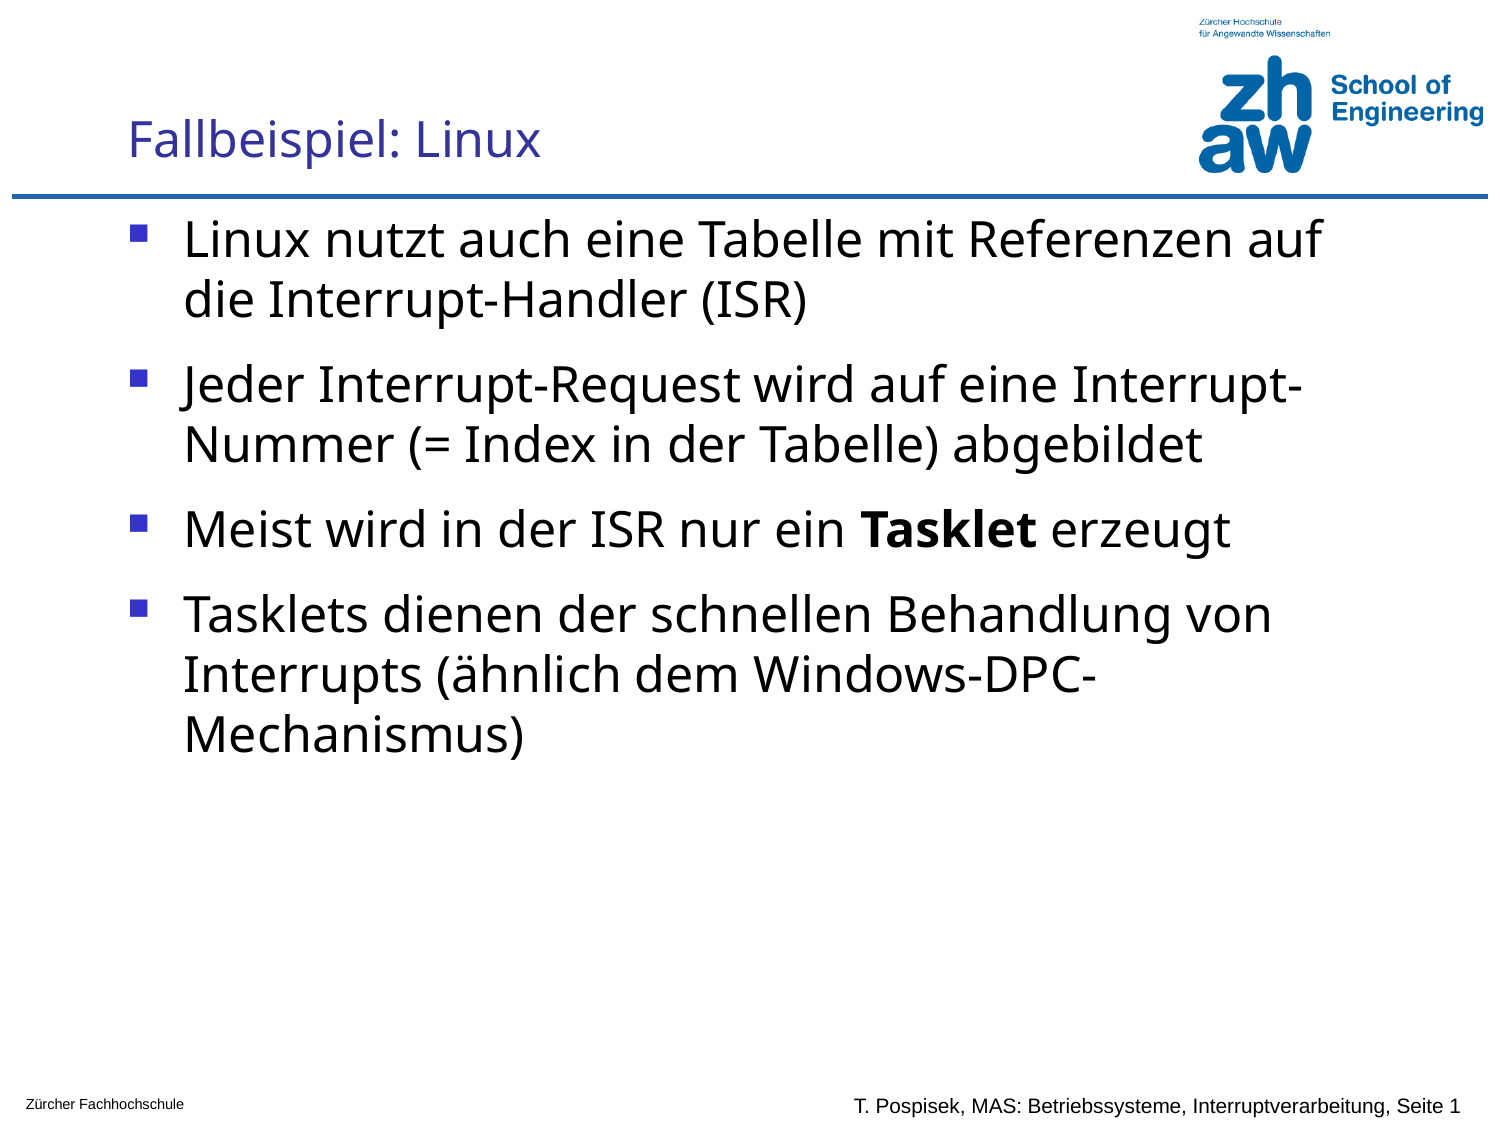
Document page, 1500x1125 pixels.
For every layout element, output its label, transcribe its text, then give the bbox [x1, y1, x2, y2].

title Fallbeispiel: Linux [112, 50, 1391, 175]
list Linux nutzt auch eine Tabelle mit Referenzen auf die Interrupt-Handler (ISR) Jeder Interrupt-Request wird auf eine Interrupt-Nummer (= Index in der Tabelle) abgebildet Meist wird in der ISR nur ein Tasklet erzeugt Tasklets dienen der schnellen Behandlung von Interrupts (ähnlich dem Windows-DPC-Mechanismus) [112, 200, 1375, 938]
picture [1199, 19, 1483, 173]
